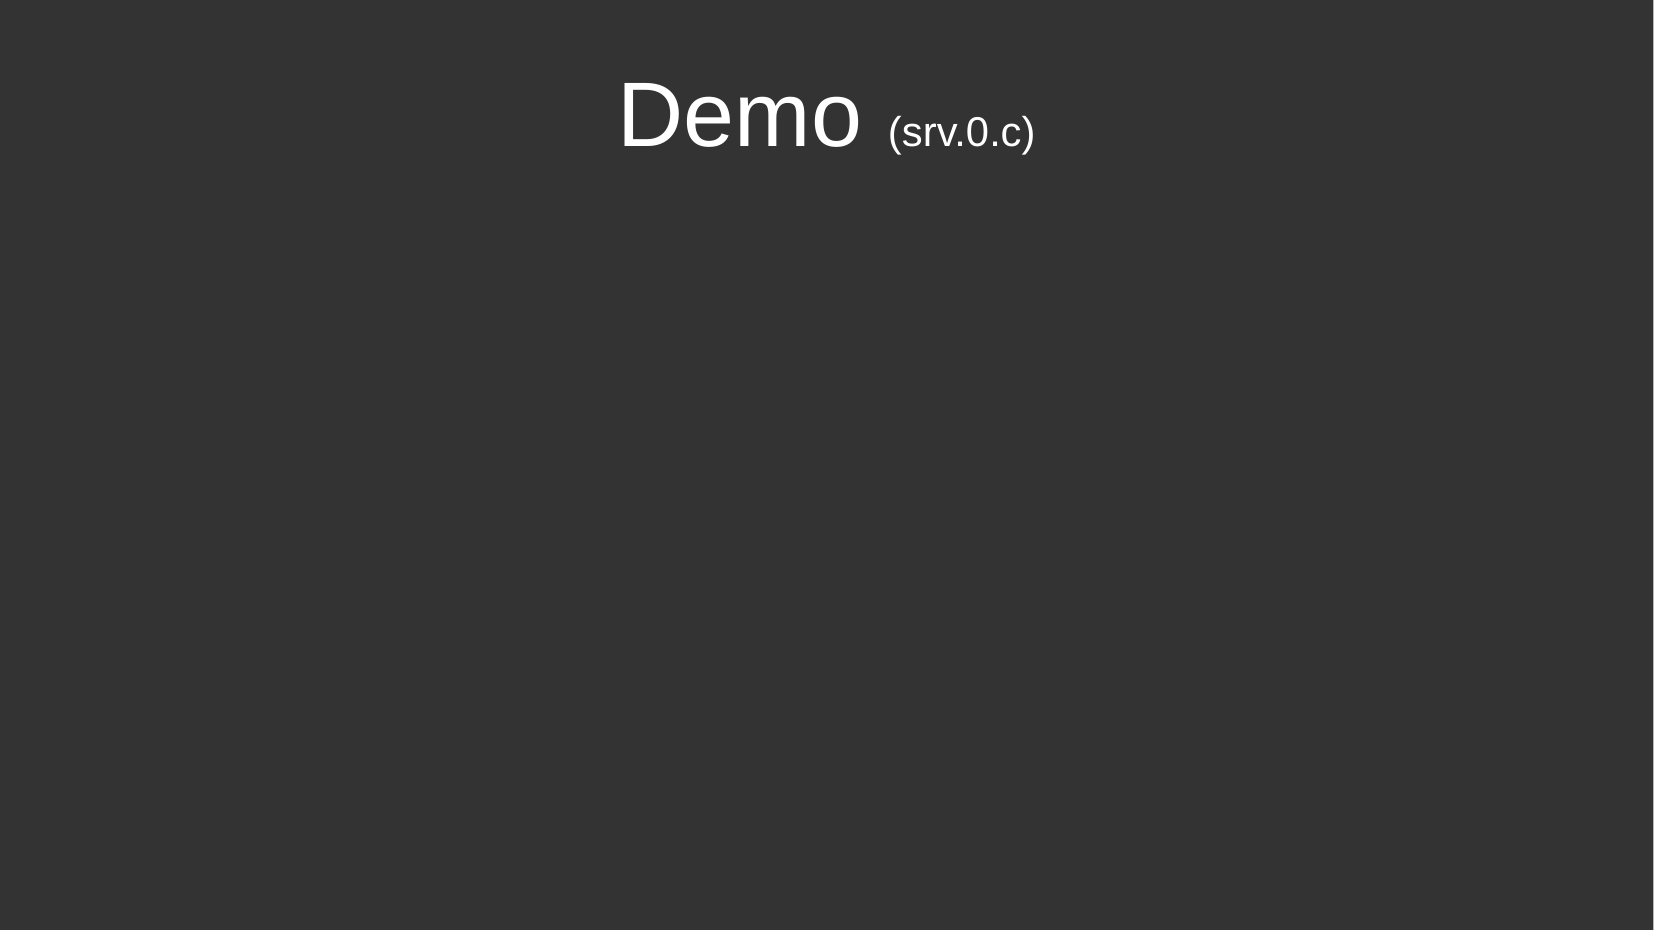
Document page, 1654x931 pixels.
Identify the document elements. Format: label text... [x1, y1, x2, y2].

title Demo (srv.0.c) [82, 37, 1571, 193]
